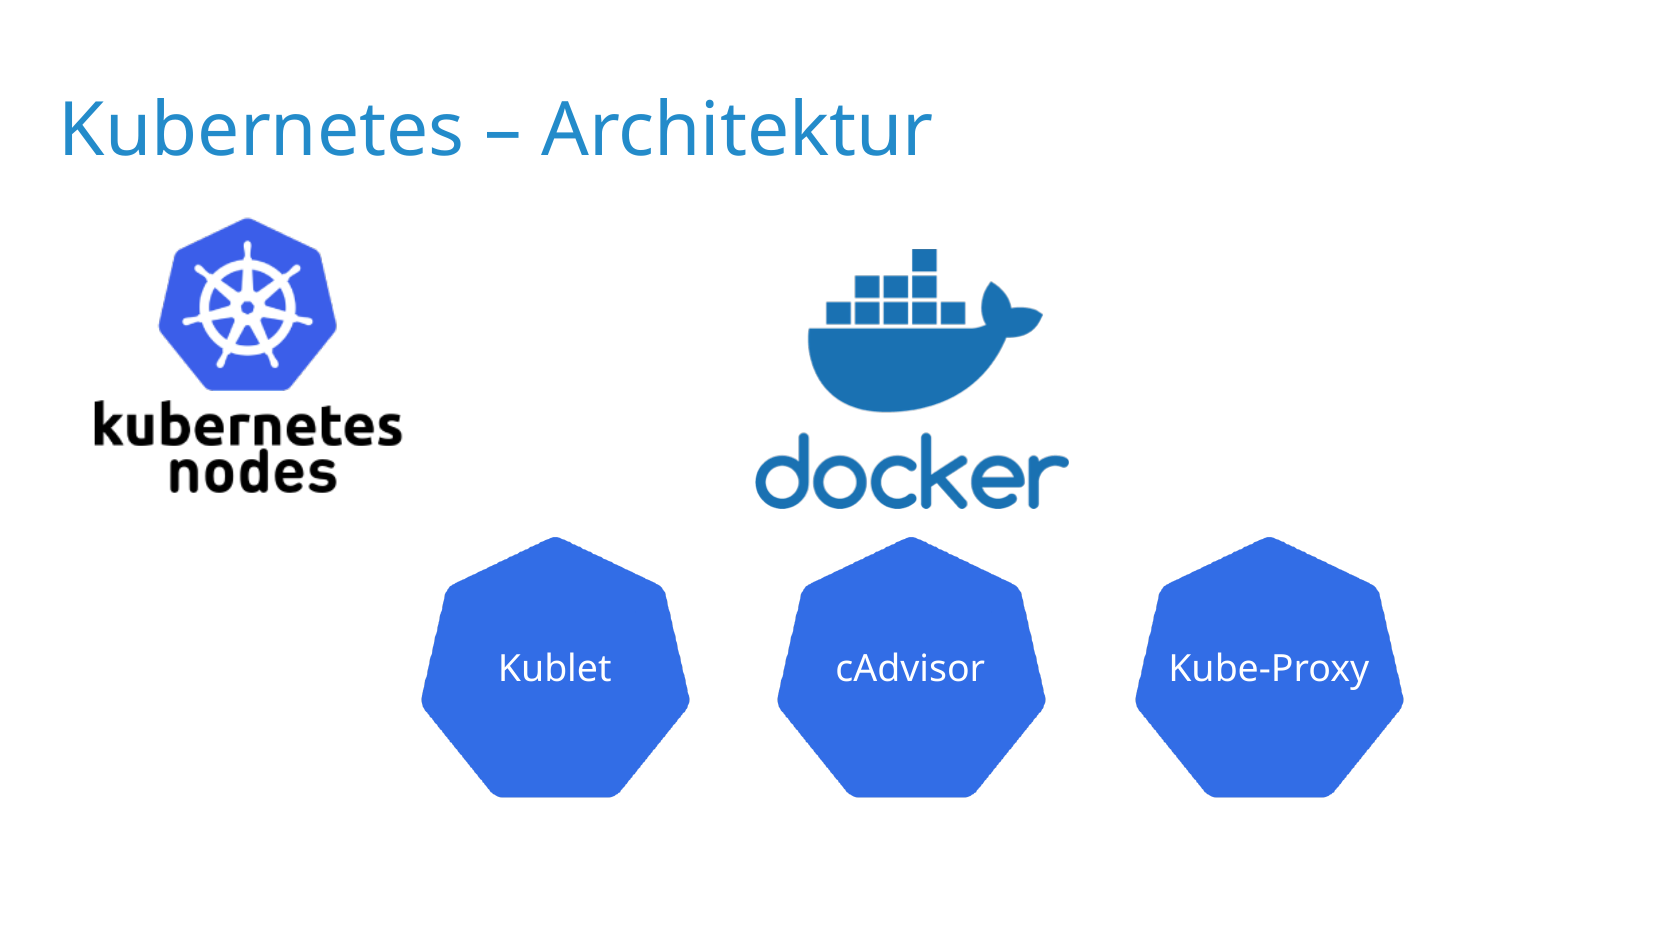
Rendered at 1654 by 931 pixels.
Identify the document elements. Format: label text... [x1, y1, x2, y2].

picture [768, 524, 1054, 811]
picture [412, 524, 698, 811]
picture [1126, 524, 1412, 811]
picture [60, 179, 436, 502]
title Kubernetes – Architektur [59, 59, 1595, 178]
picture [754, 230, 1069, 509]
